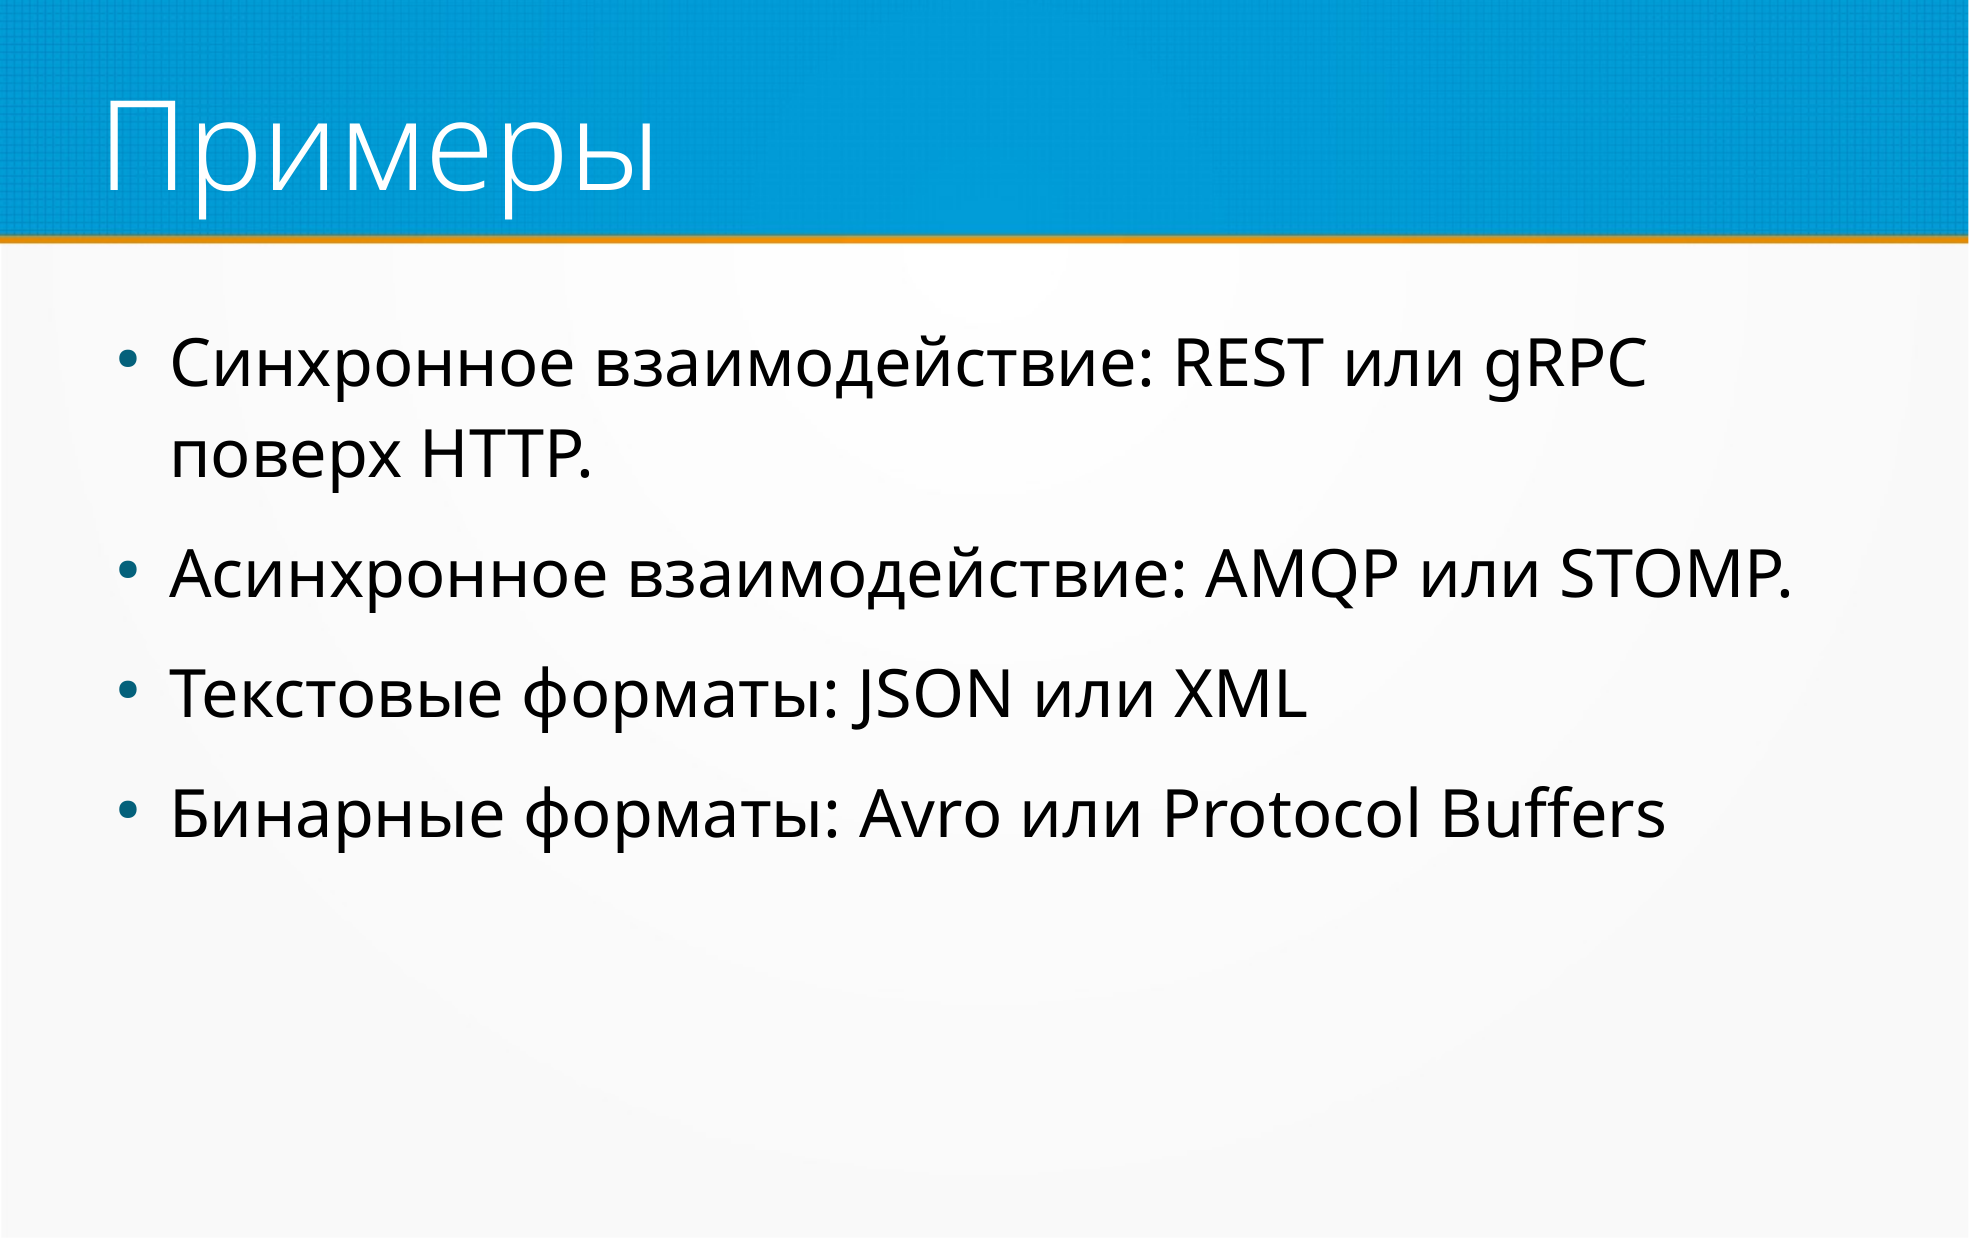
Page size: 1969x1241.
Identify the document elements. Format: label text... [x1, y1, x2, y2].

title Примеры [98, 19, 1870, 227]
list Синхронное взаимодействие: REST или gRPC поверх HTTP. Асинхронное взаимодействие: AMQP или STOMP. Текстовые форматы: JSON или XML Бинарные форматы: Avro или Protocol Buffers [98, 315, 1861, 1081]
picture [0, 233, 1969, 1241]
